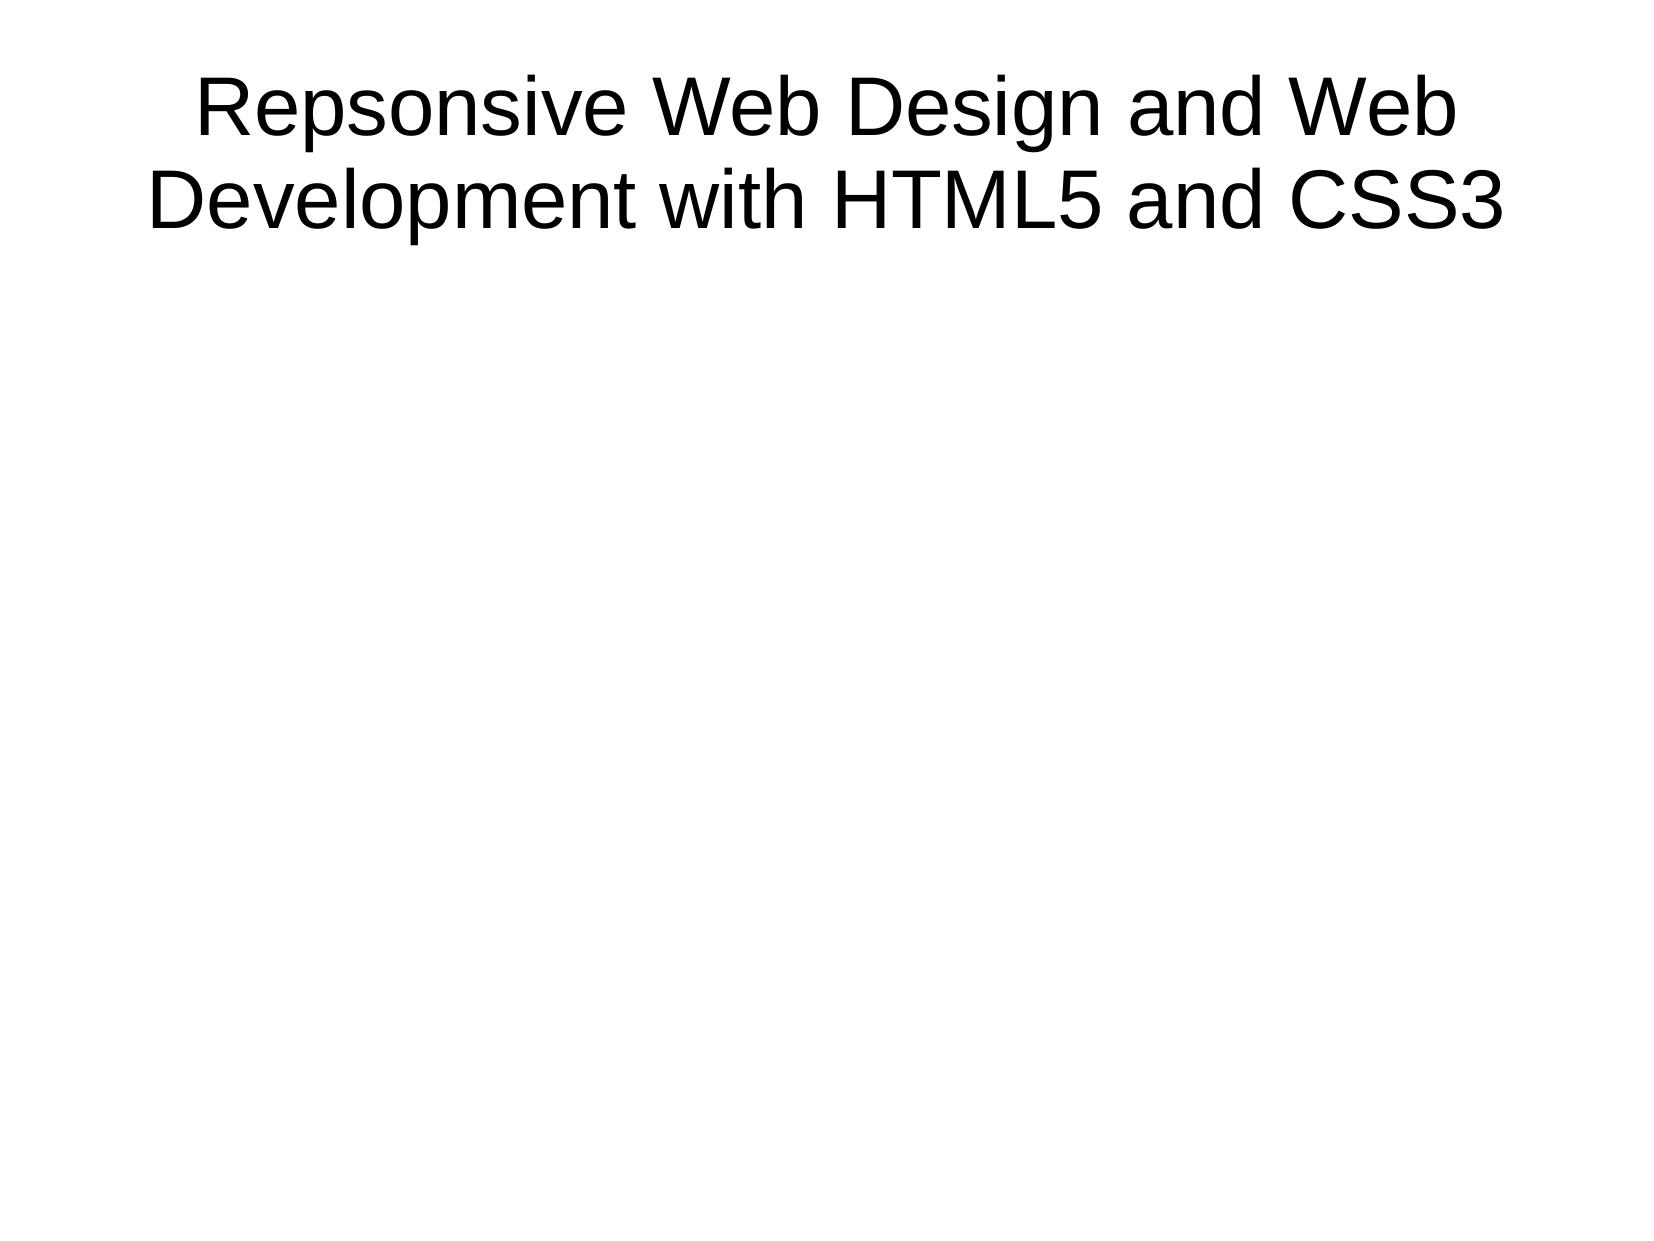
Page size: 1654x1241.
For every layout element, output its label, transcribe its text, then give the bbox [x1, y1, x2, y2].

title Repsonsive Web Design and Web Development with HTML5 and CSS3 [82, 49, 1571, 257]
